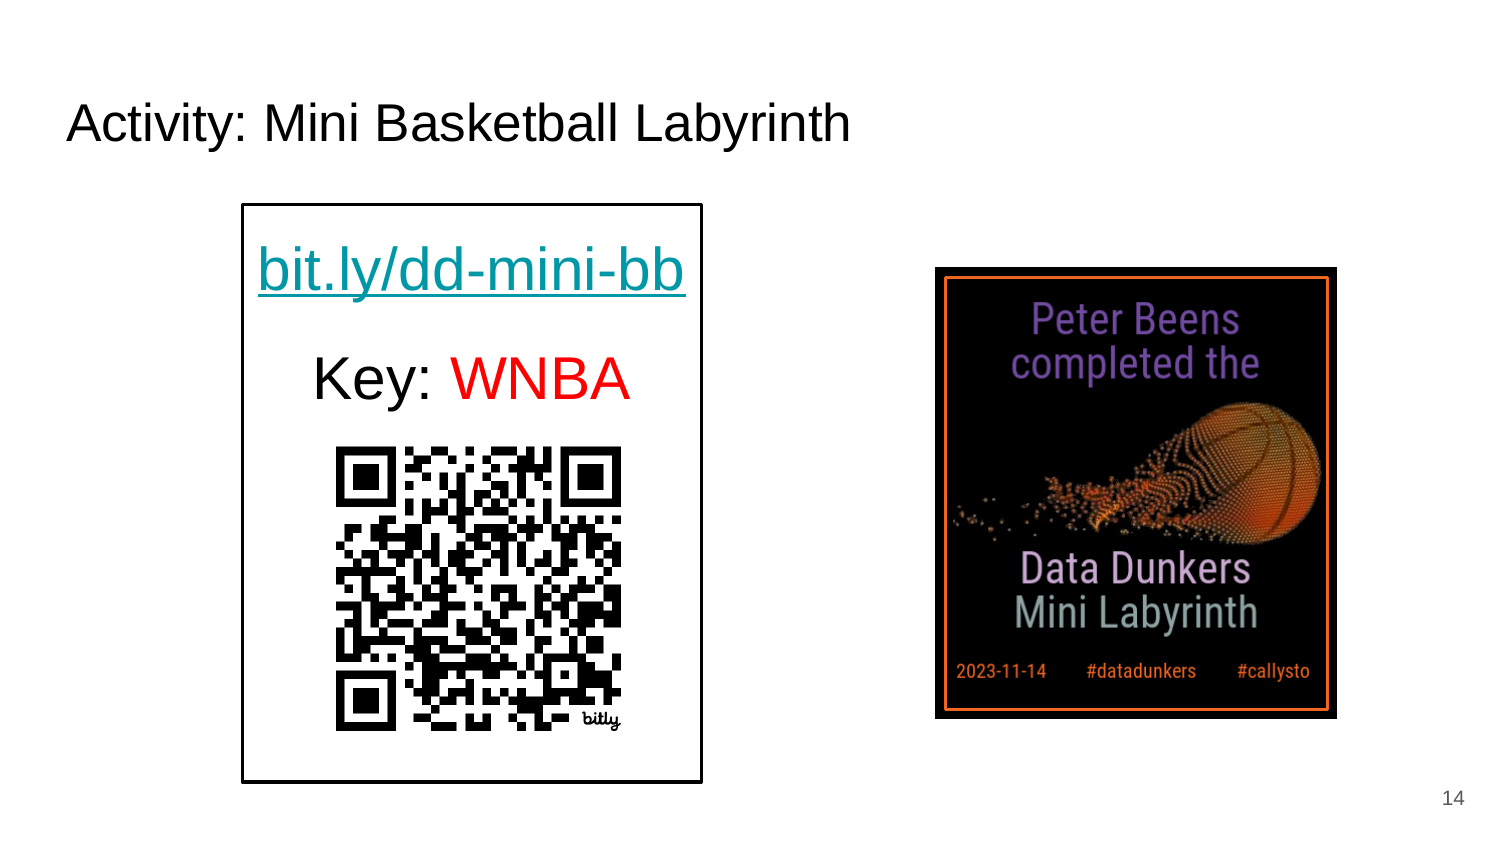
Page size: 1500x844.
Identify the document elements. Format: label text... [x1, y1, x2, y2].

picture [301, 412, 655, 765]
picture [935, 267, 1337, 719]
title Activity: Mini Basketball Labyrinth [51, 72, 1449, 167]
slide_number <number> [1389, 764, 1480, 830]
list bit.ly/dd-mini-bb Key: WNBA [242, 204, 702, 782]
